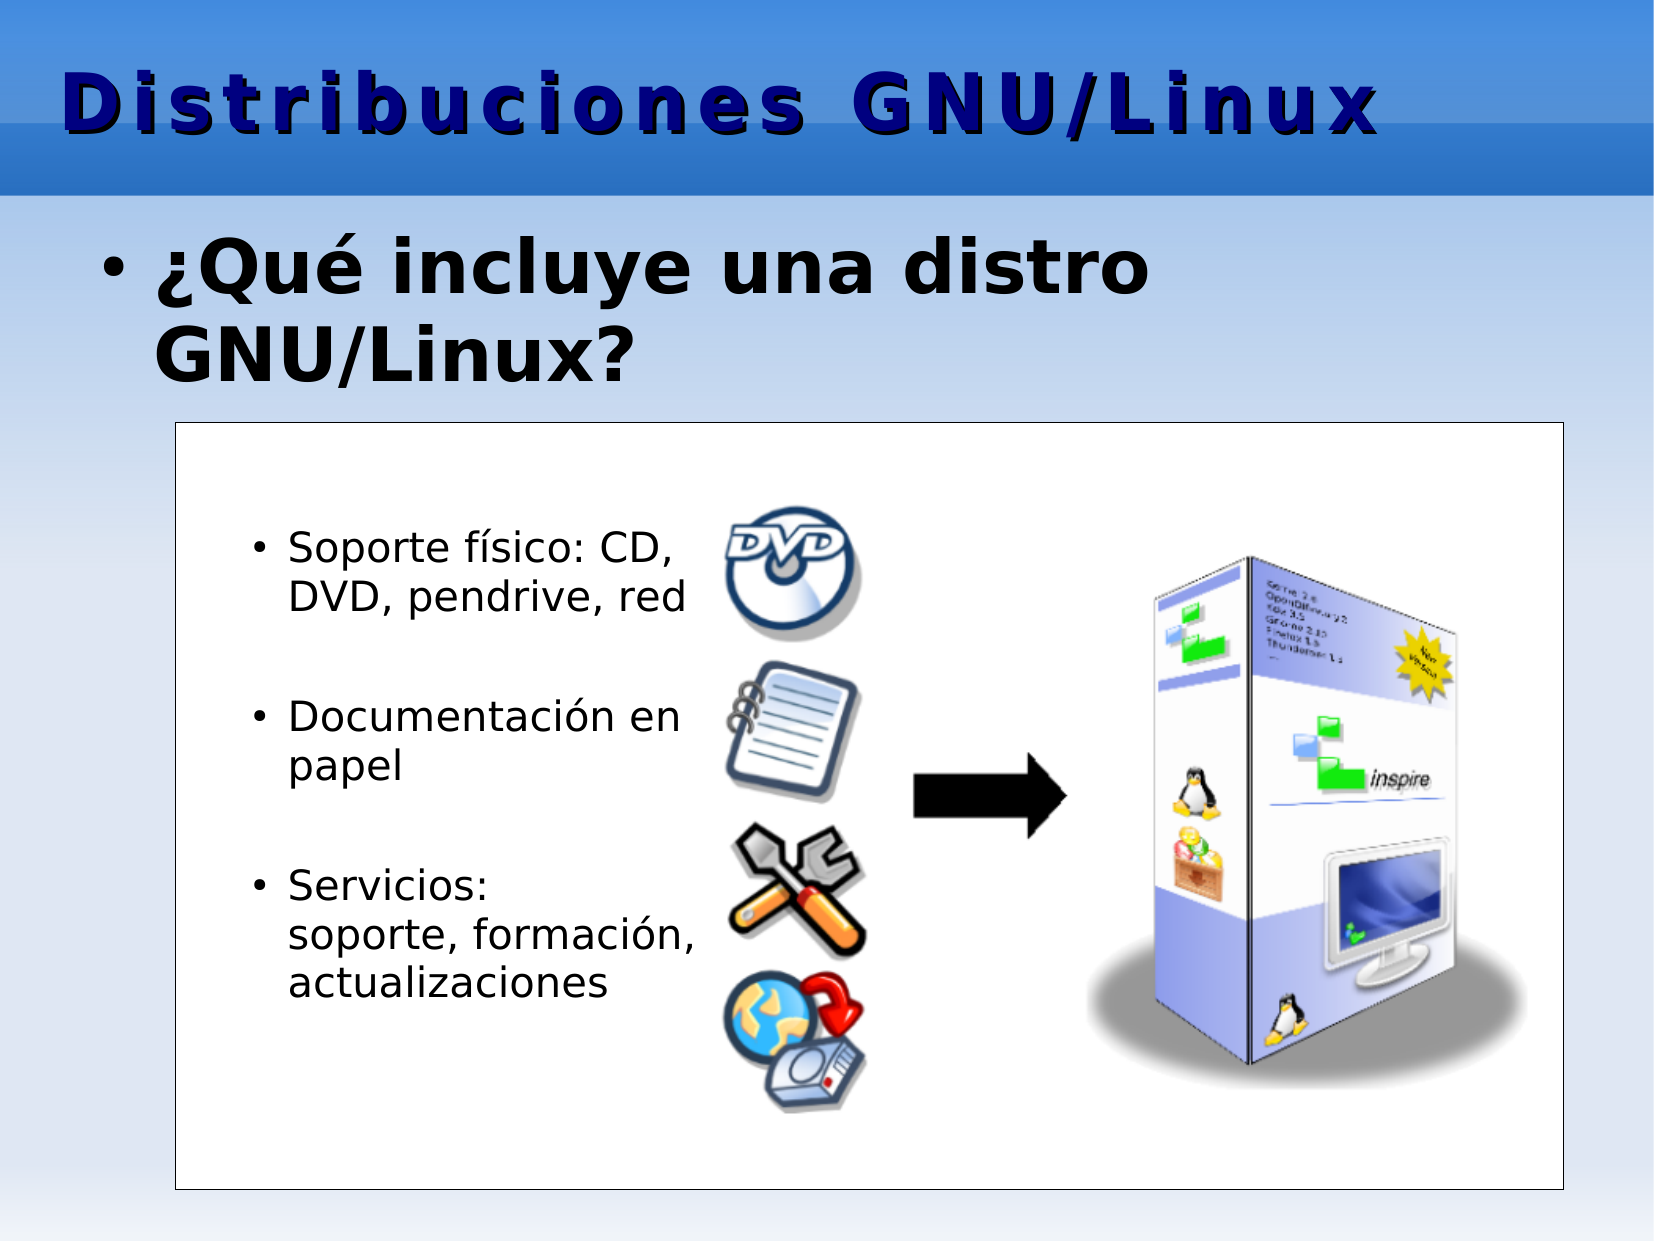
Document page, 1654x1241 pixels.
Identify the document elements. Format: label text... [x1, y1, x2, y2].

list ¿Qué incluye una distro GNU/Linux? [82, 224, 1625, 1097]
text_box [175, 1097, 1564, 1190]
list Soporte físico: CD, DVD, pendrive, red Documentación en papel Servicios: soporte, formación, actualizaciones [75, 523, 1416, 1157]
title Distribuciones GNU/Linux [59, 29, 1654, 178]
picture [0, 0, 1654, 1241]
